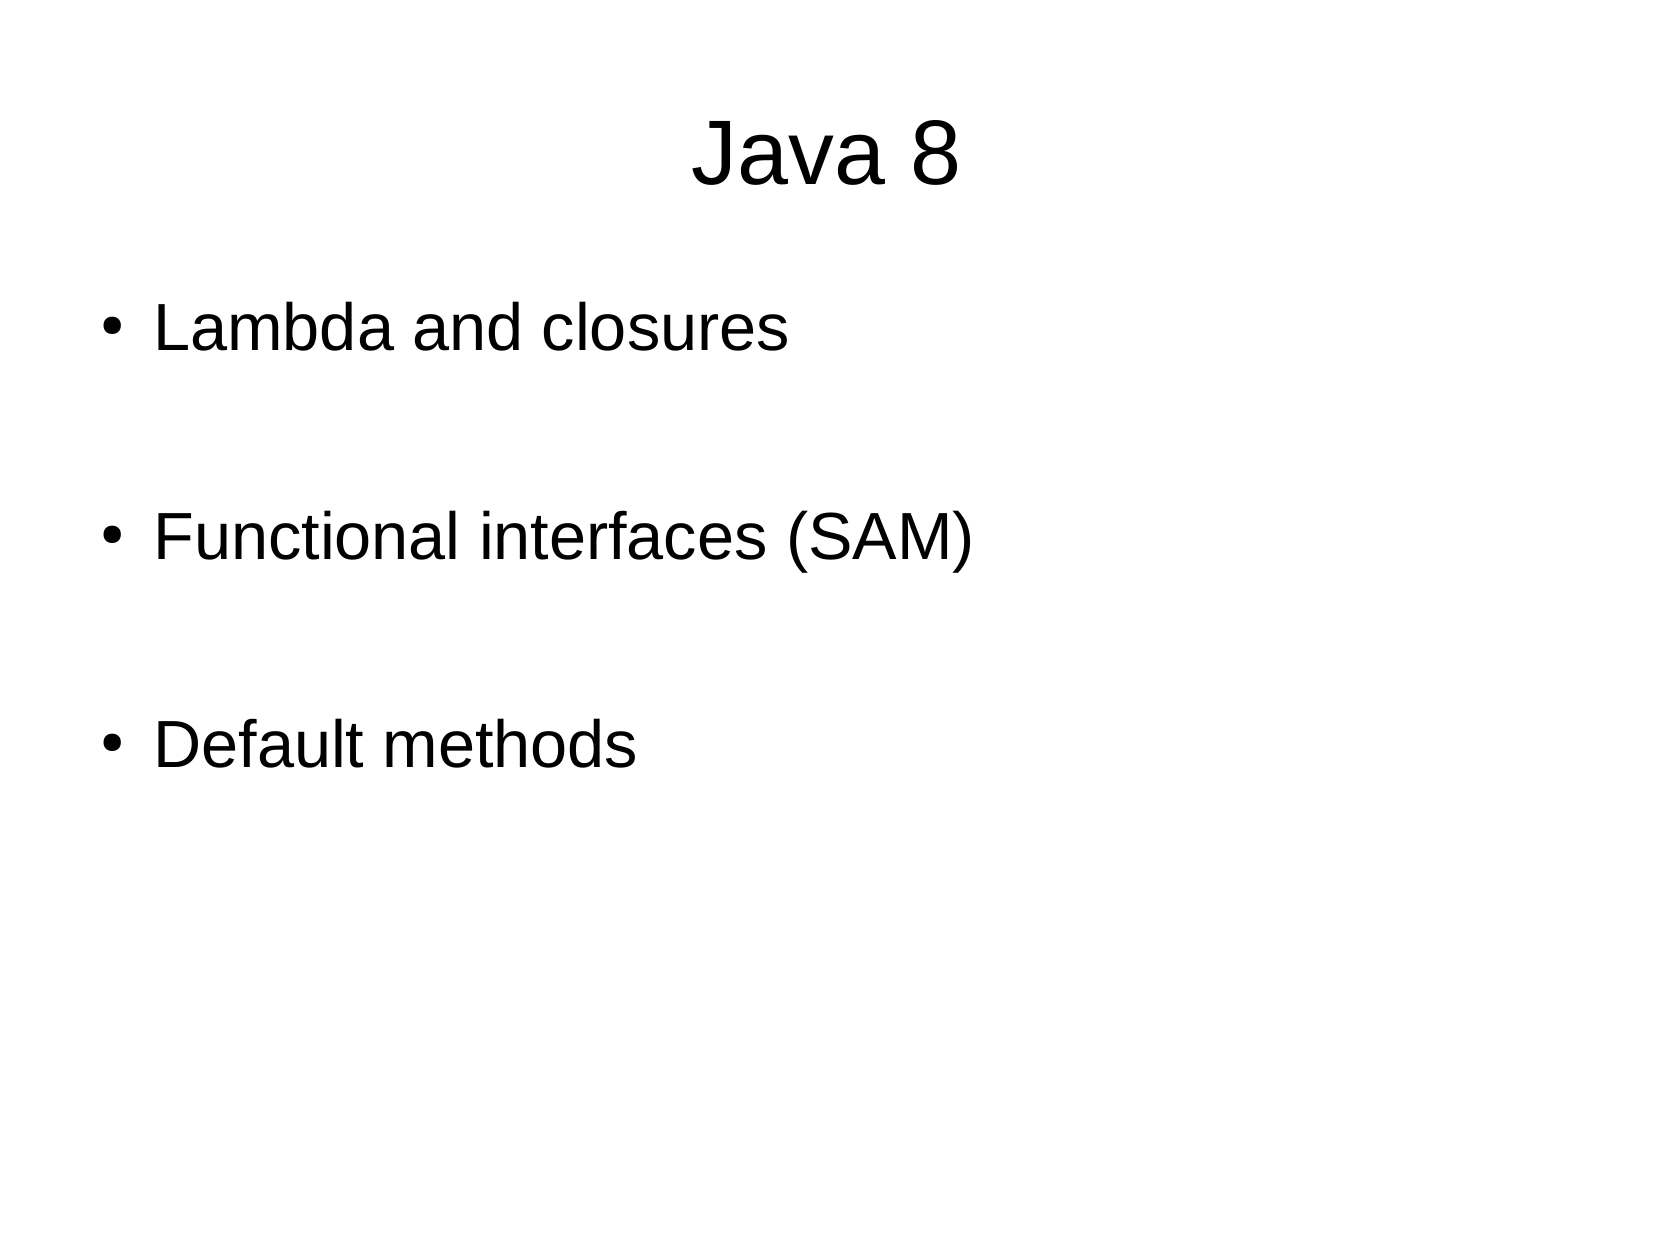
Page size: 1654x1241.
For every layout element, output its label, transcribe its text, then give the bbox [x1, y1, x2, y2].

list Lambda and closures Functional interfaces (SAM) Default methods [82, 290, 1538, 1010]
title Java 8 [82, 49, 1571, 257]
